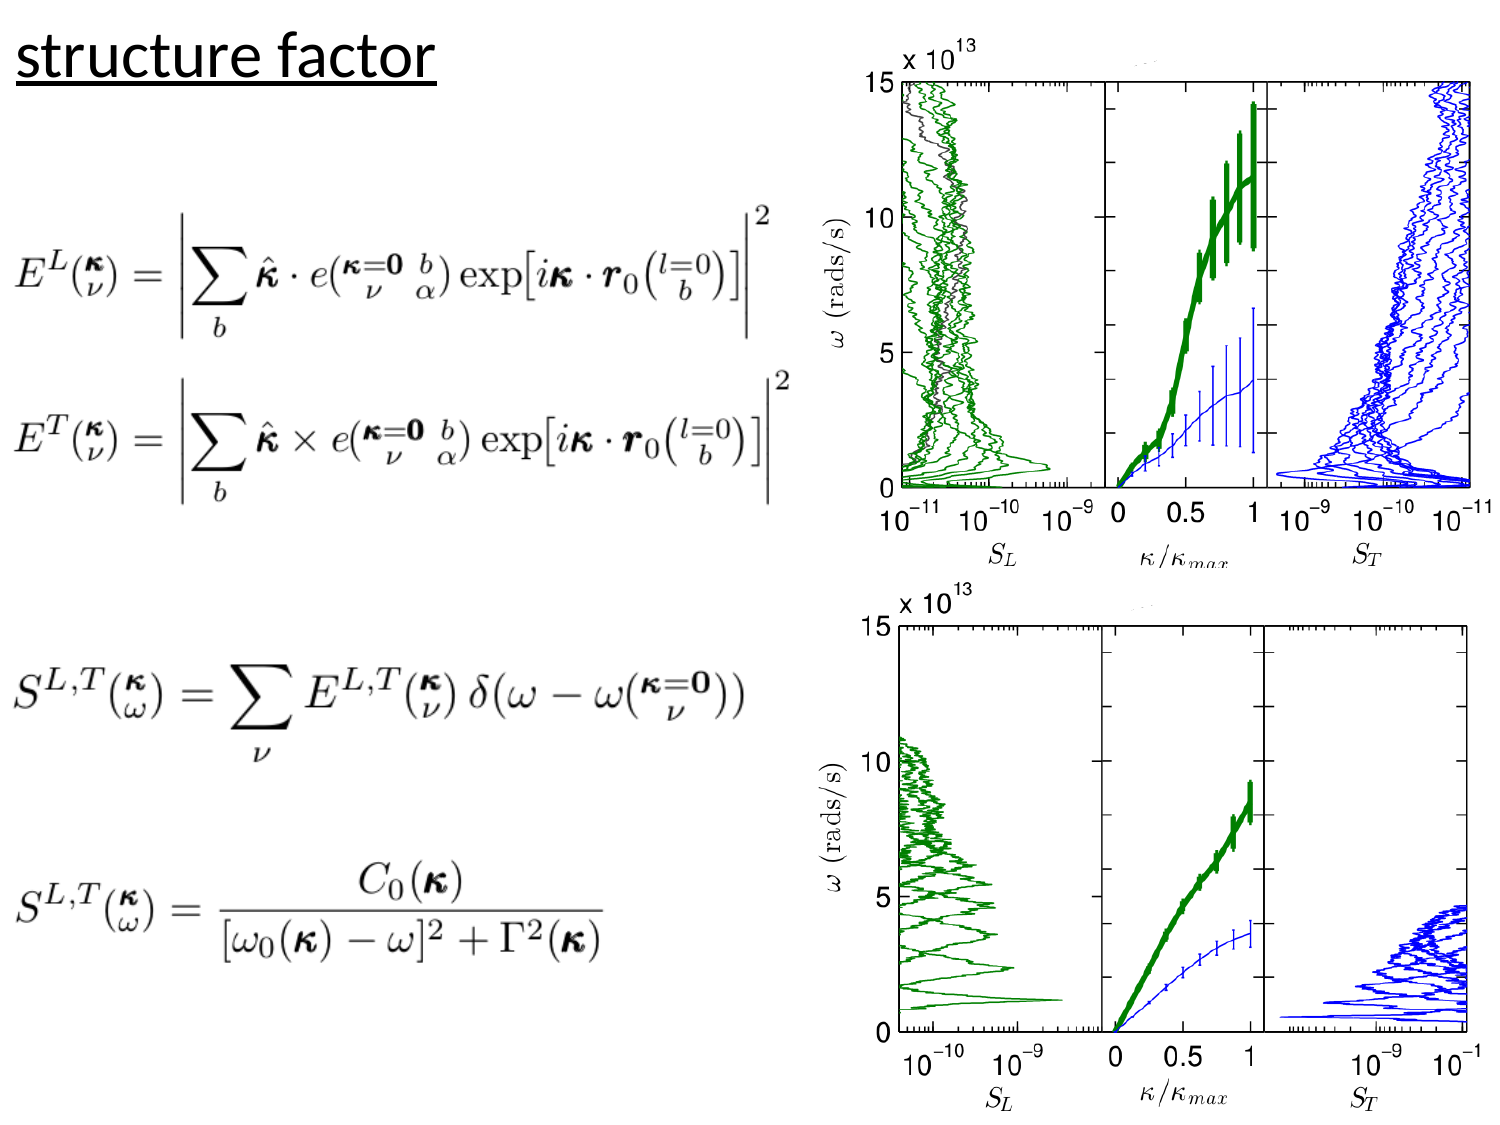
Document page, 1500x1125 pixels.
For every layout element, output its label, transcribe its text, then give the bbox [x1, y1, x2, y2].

picture [802, 26, 1500, 1125]
picture [0, 644, 748, 777]
picture [0, 190, 799, 512]
picture [6, 846, 607, 978]
title structure factor [0, 0, 1351, 145]
